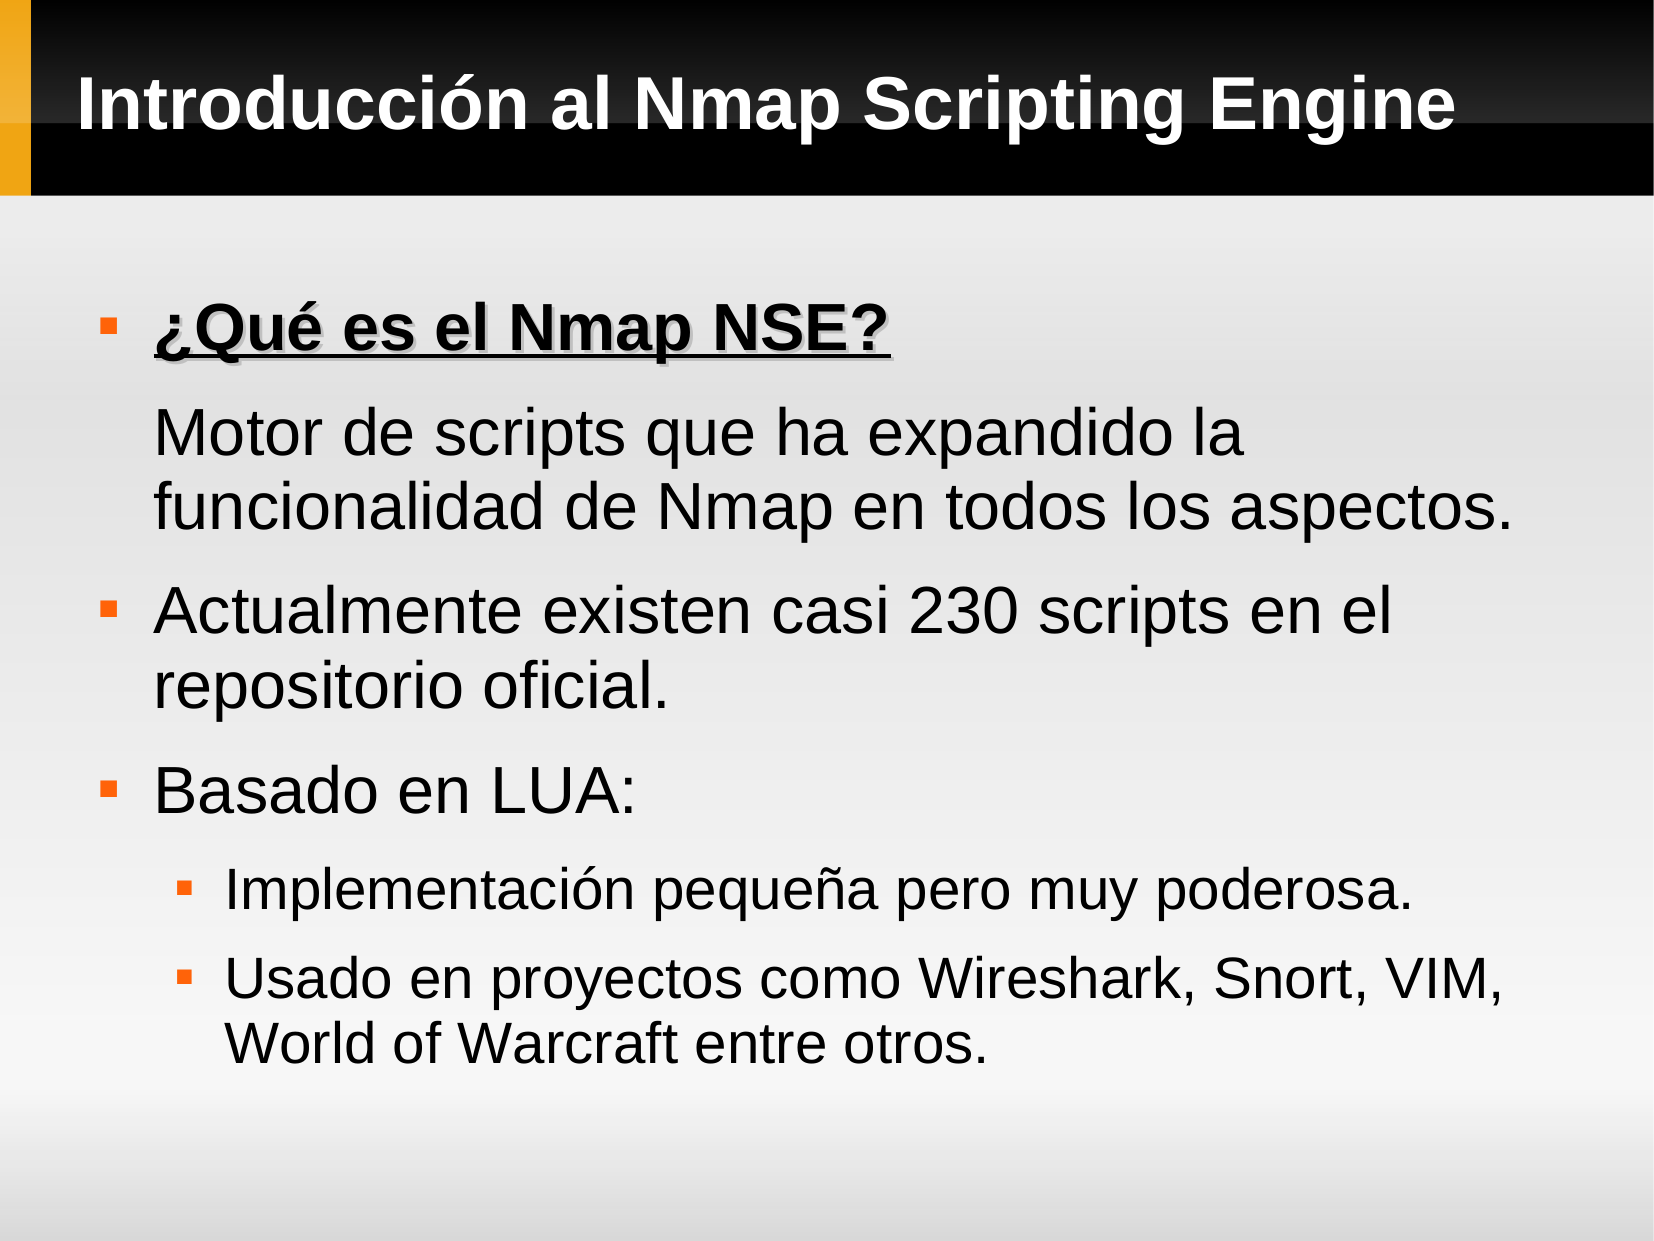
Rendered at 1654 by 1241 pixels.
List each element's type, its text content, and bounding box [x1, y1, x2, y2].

title Introducción al Nmap Scripting Engine [76, 0, 1565, 208]
picture [0, 0, 1654, 1241]
list ¿Qué es el Nmap NSE? Motor de scripts que ha expandido la funcionalidad de Nmap en todos los aspectos. Actualmente existen casi 230 scripts en el repositorio oficial. Basado en LUA: Implementación pequeña pero muy poderosa. Usado en proyectos como Wireshark, Snort, VIM, World of Warcraft entre otros. [82, 290, 1571, 1109]
